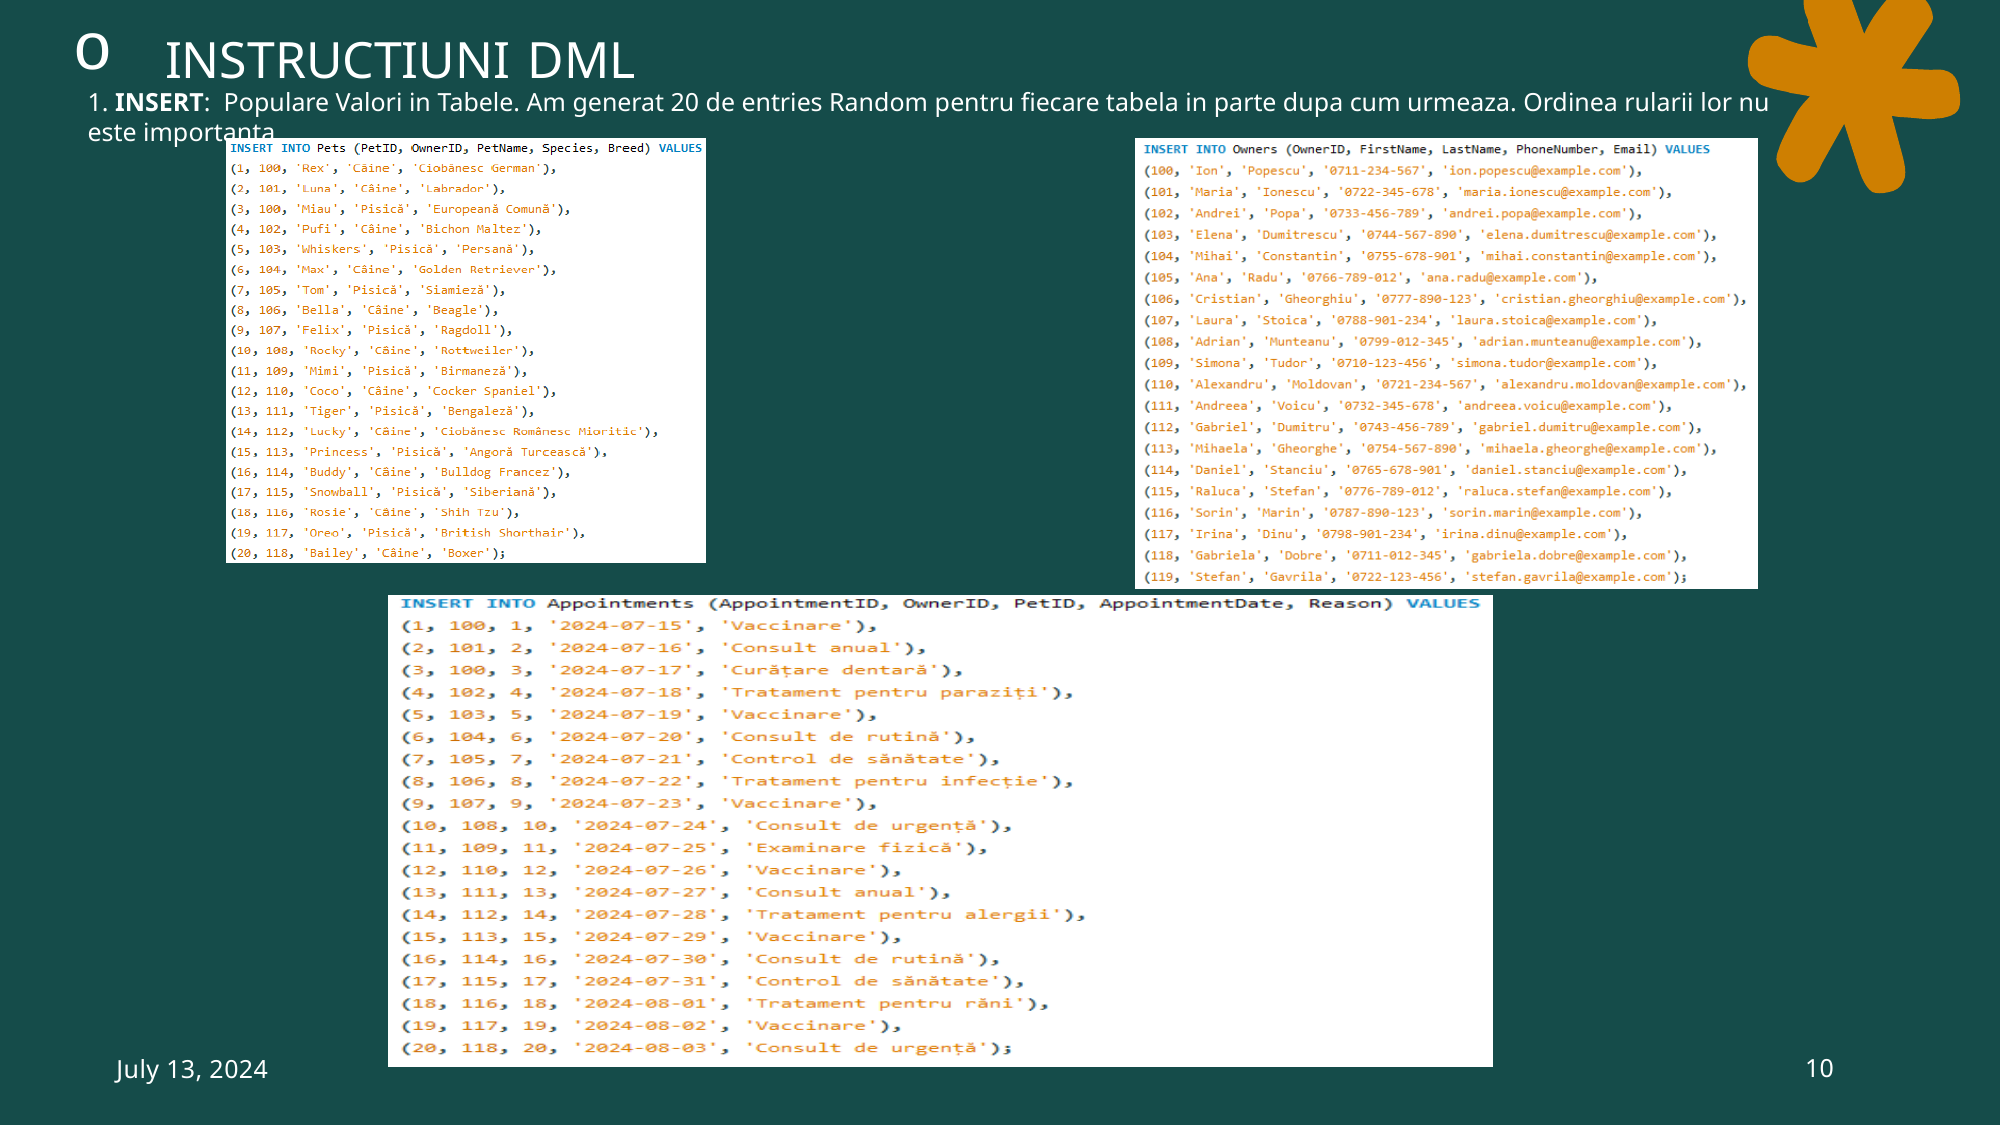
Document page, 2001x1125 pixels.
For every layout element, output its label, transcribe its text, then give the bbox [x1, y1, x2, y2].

picture [388, 595, 1493, 1067]
text_box July 13, 2024 [116, 1006, 466, 1125]
text_box 1. INSERT: Populare Valori in Tabele. Am generat 20 de entries Random pentru fiecare tabela in parte dupa cum urmeaza. Ordinea rularii lor nu este importanta. [72, 79, 1808, 156]
picture [1135, 138, 1758, 589]
text_box 10 [1805, 1006, 2000, 1125]
title INSTRUCTIUNI DML [72, 11, 860, 79]
picture [226, 138, 706, 563]
